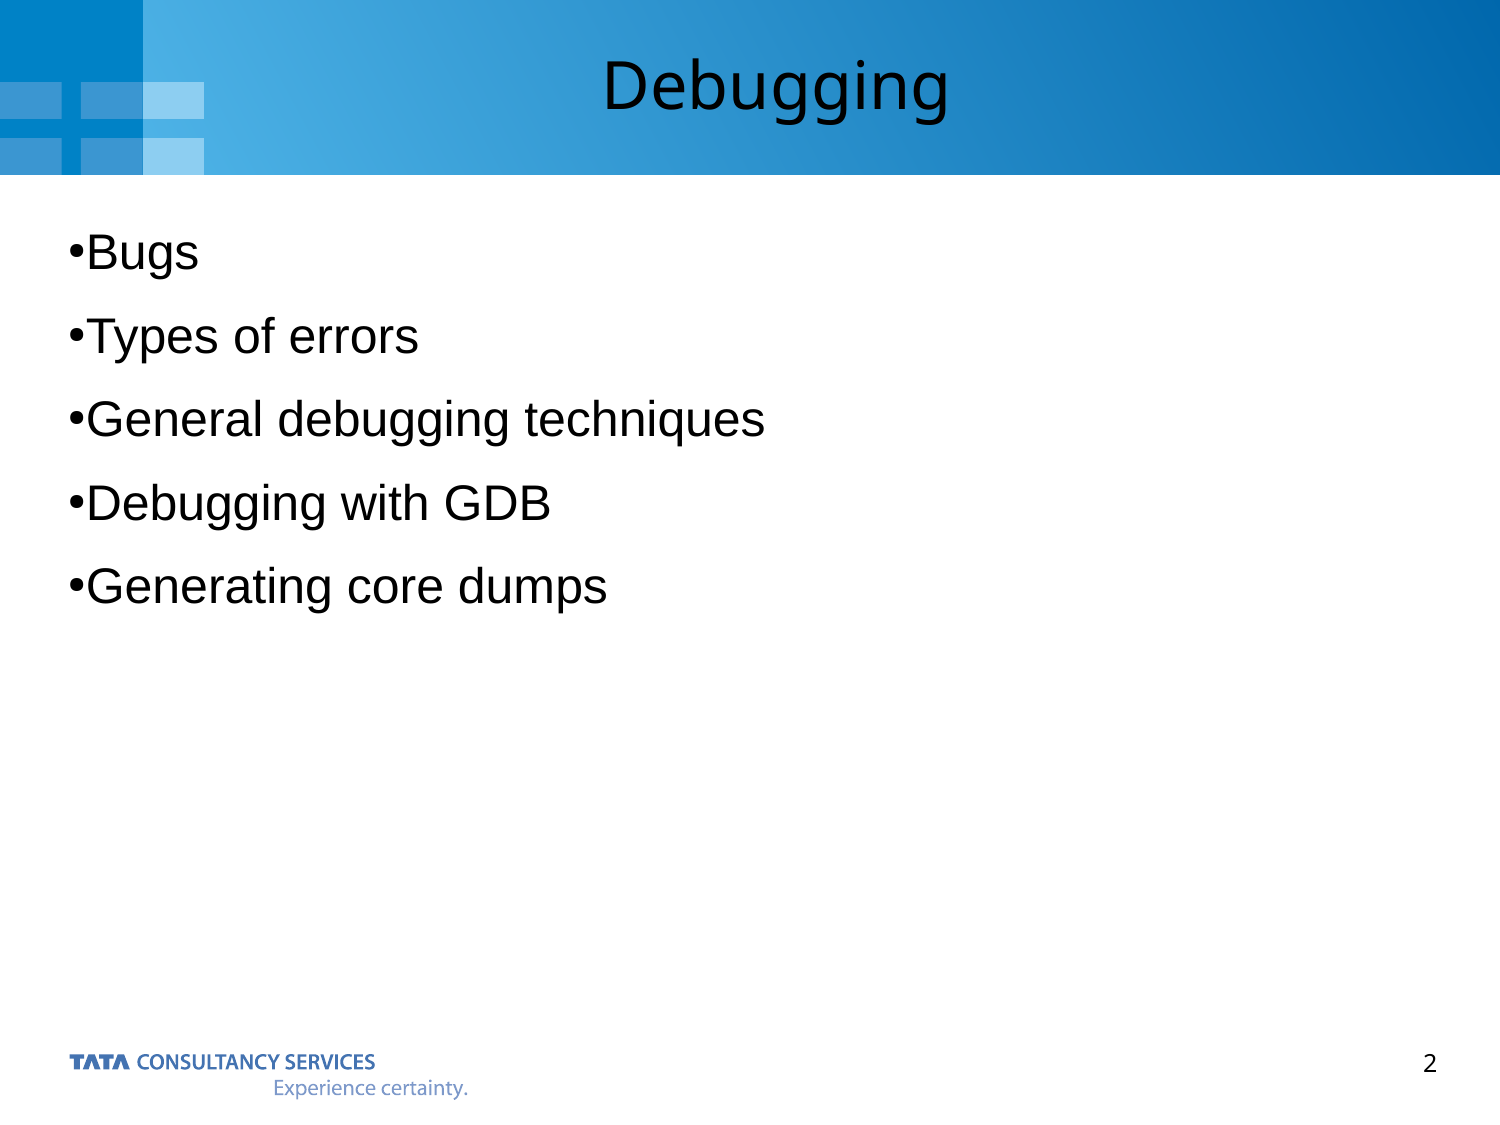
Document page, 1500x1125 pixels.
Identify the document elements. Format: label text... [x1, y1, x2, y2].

text_box Debugging [224, 11, 1347, 154]
text_box Bugs Types of errors General debugging techniques Debugging with GDB Generating core dumps [35, 188, 1465, 1040]
